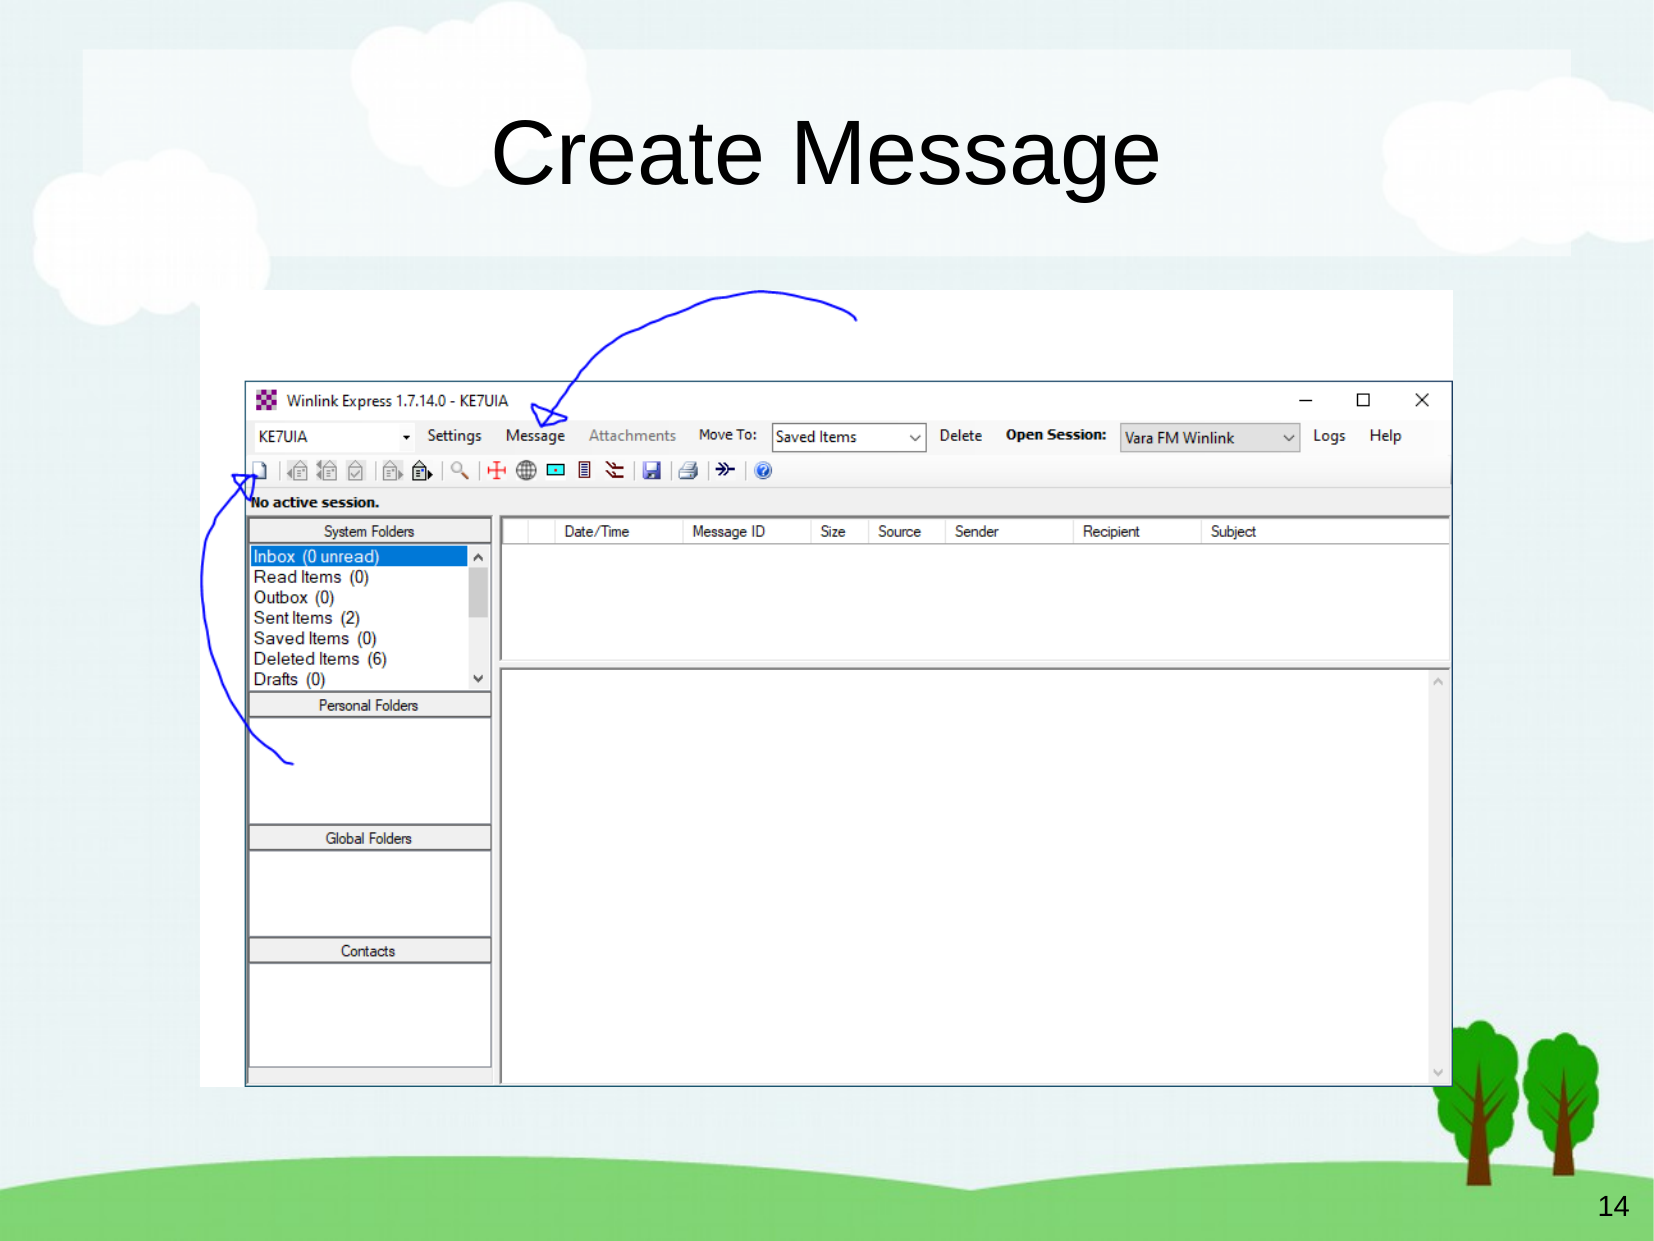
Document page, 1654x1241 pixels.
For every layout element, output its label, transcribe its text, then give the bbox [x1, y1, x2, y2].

title Create Message [82, 49, 1571, 257]
picture [0, 0, 1654, 1241]
